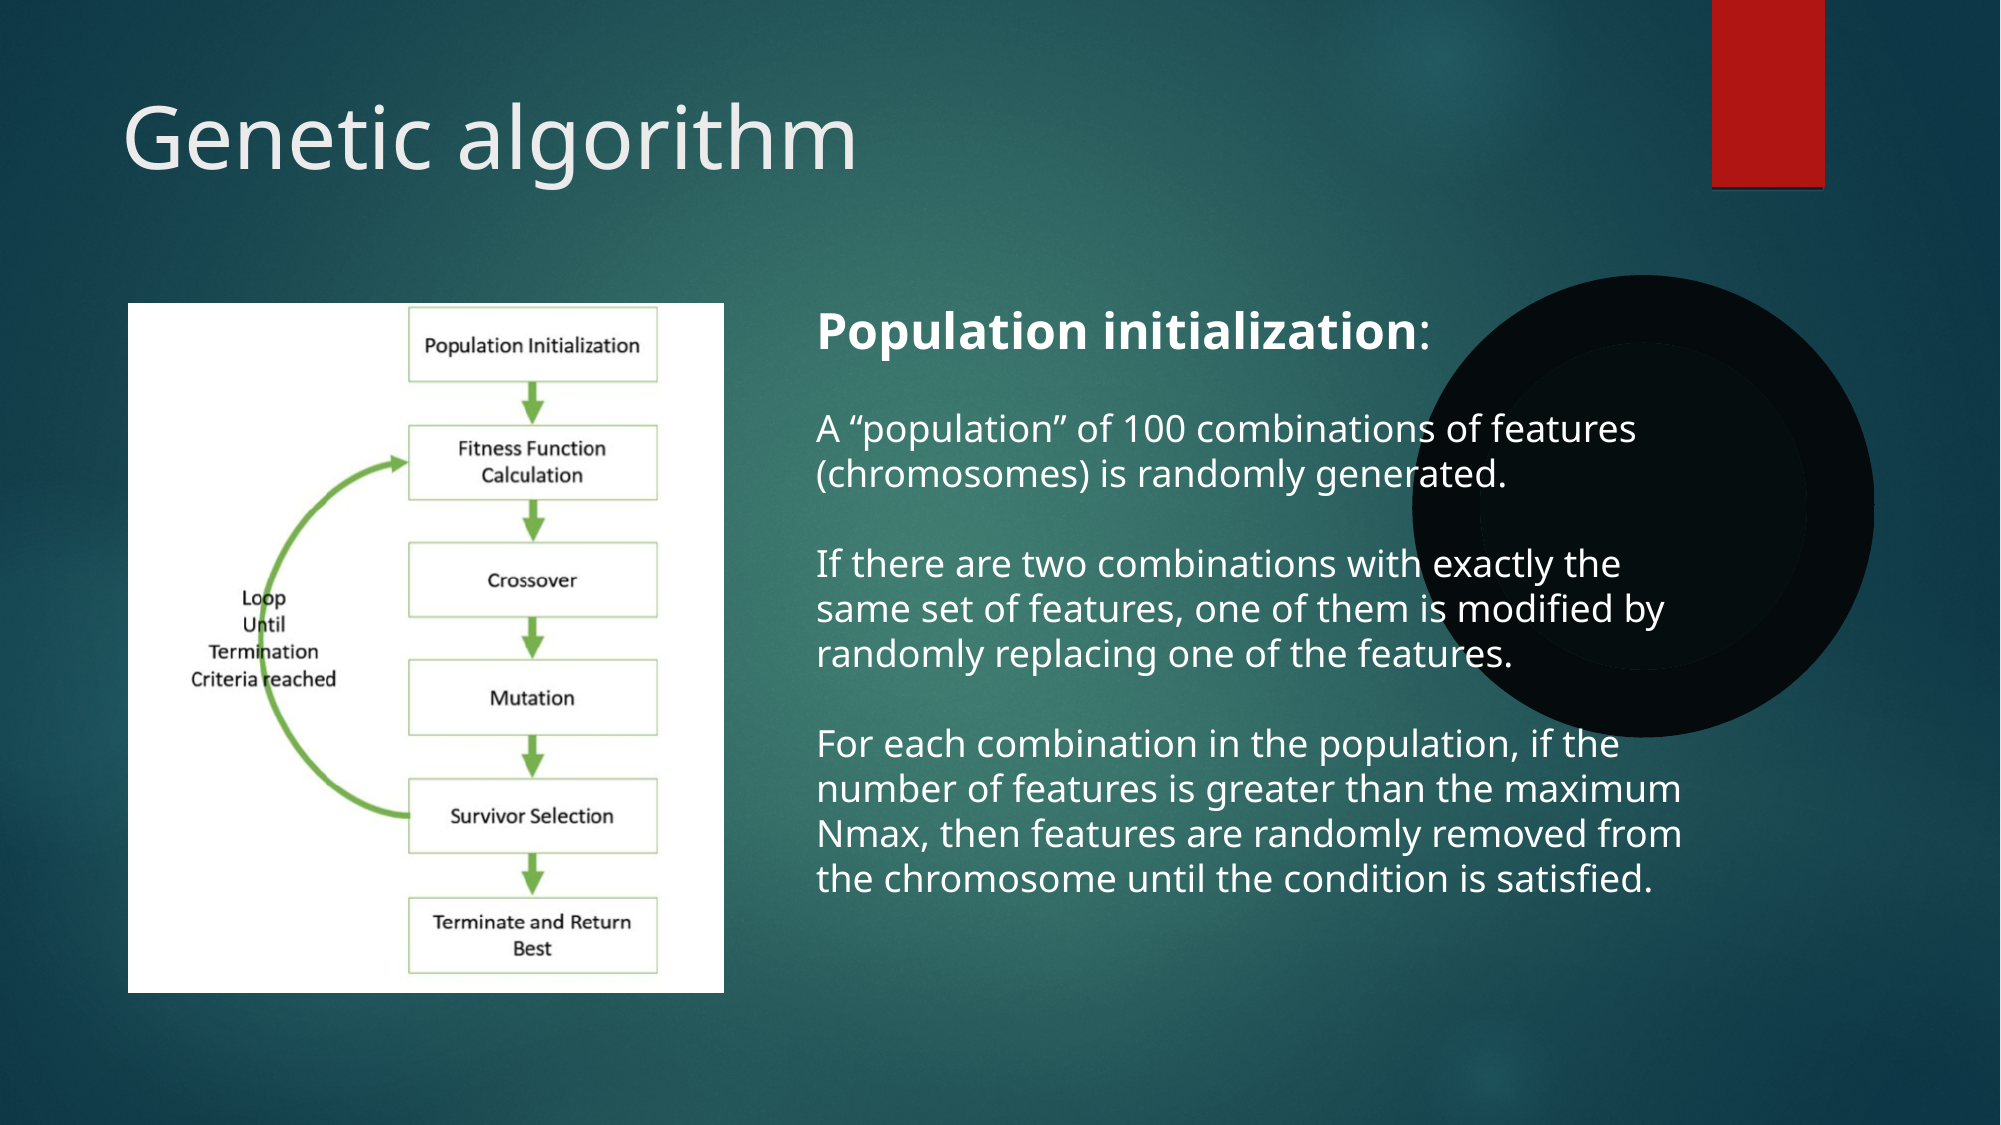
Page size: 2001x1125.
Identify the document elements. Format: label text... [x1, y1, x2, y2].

picture [128, 304, 724, 993]
text_box Population initialization: A “population” of 100 combinations of features (chromosomes) is randomly generated. If there are two combinations with exactly the same set of features, one of them is modified by randomly replacing one of the features. For each combination in the population, if the number of features is greater than the maximum Nmax, then features are randomly removed from the chromosome until the condition is satisfied. [801, 292, 1872, 959]
title Genetic algorithm [106, 74, 1649, 305]
